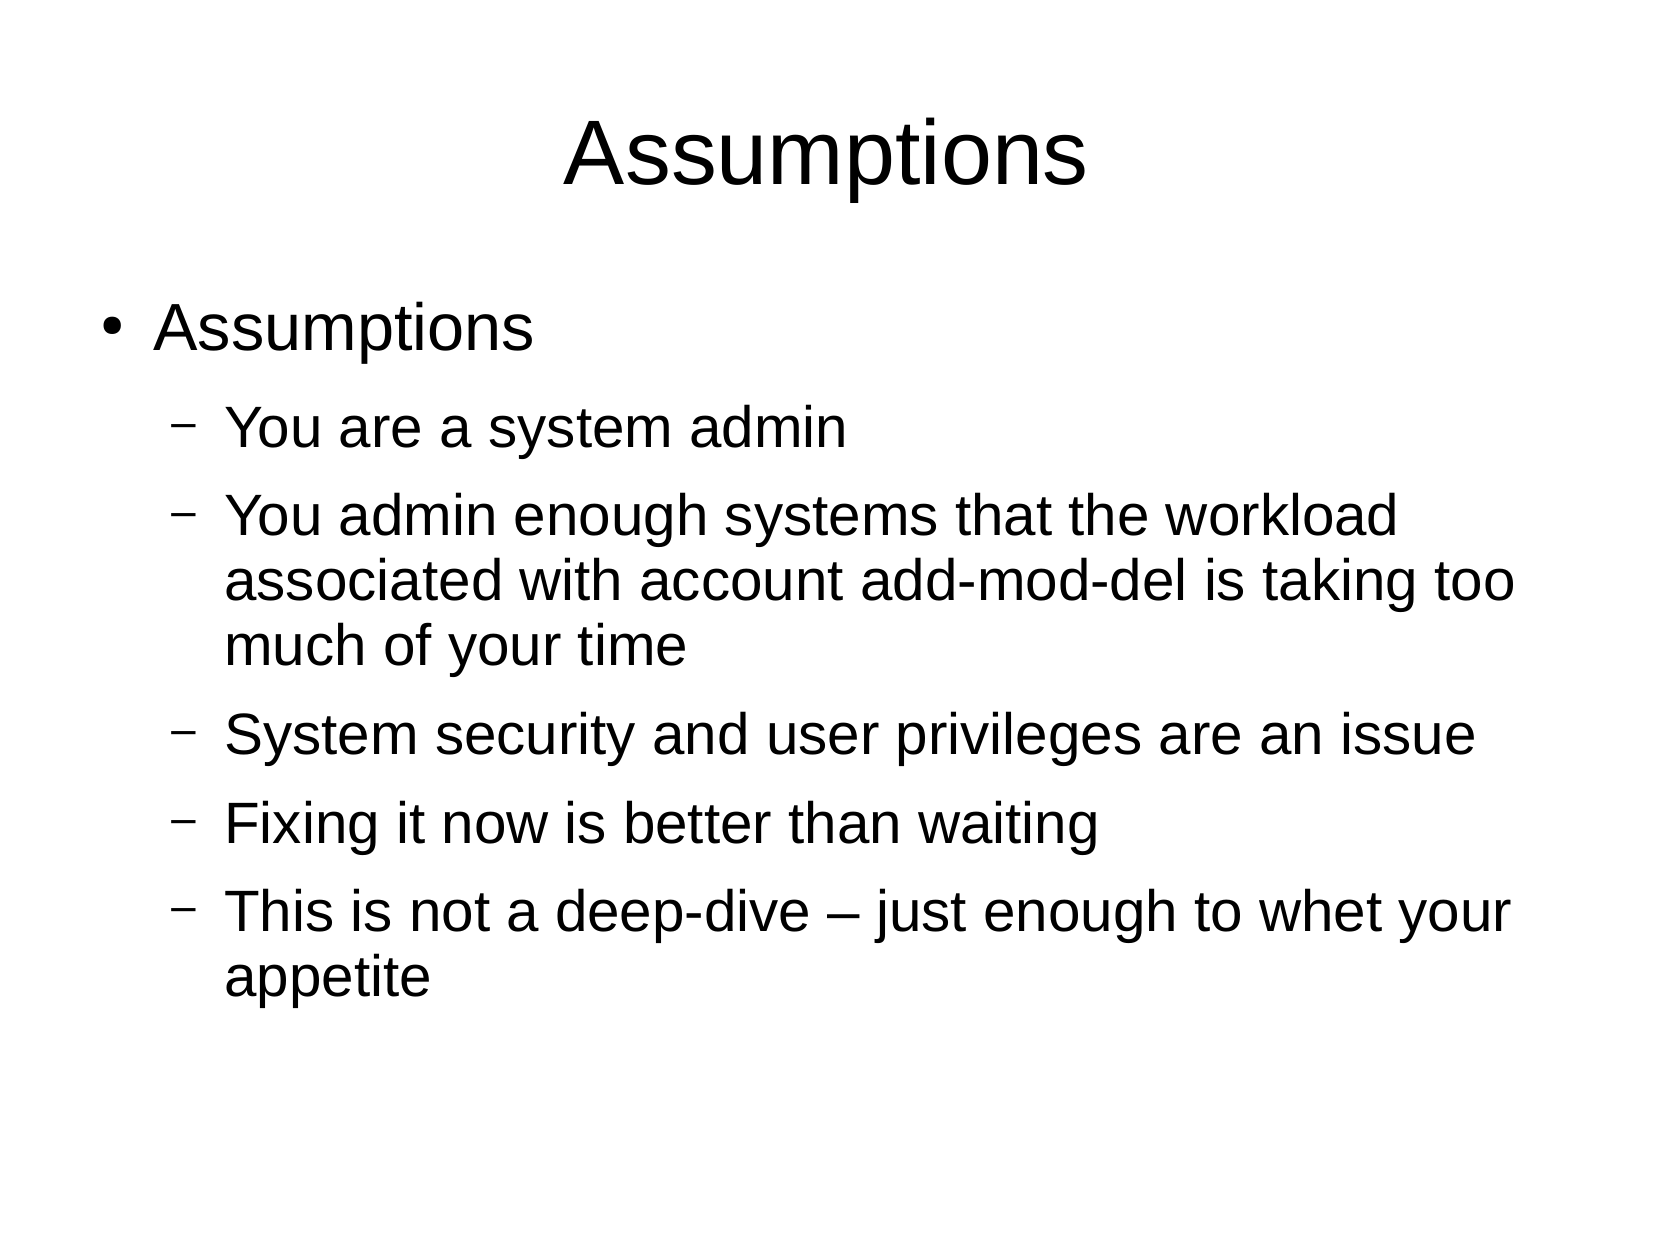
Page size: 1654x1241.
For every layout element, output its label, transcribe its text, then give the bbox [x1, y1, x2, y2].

list Assumptions You are a system admin You admin enough systems that the workload associated with account add-mod-del is taking too much of your time System security and user privileges are an issue Fixing it now is better than waiting This is not a deep-dive – just enough to whet your appetite [82, 290, 1571, 1010]
title Assumptions [82, 49, 1571, 257]
